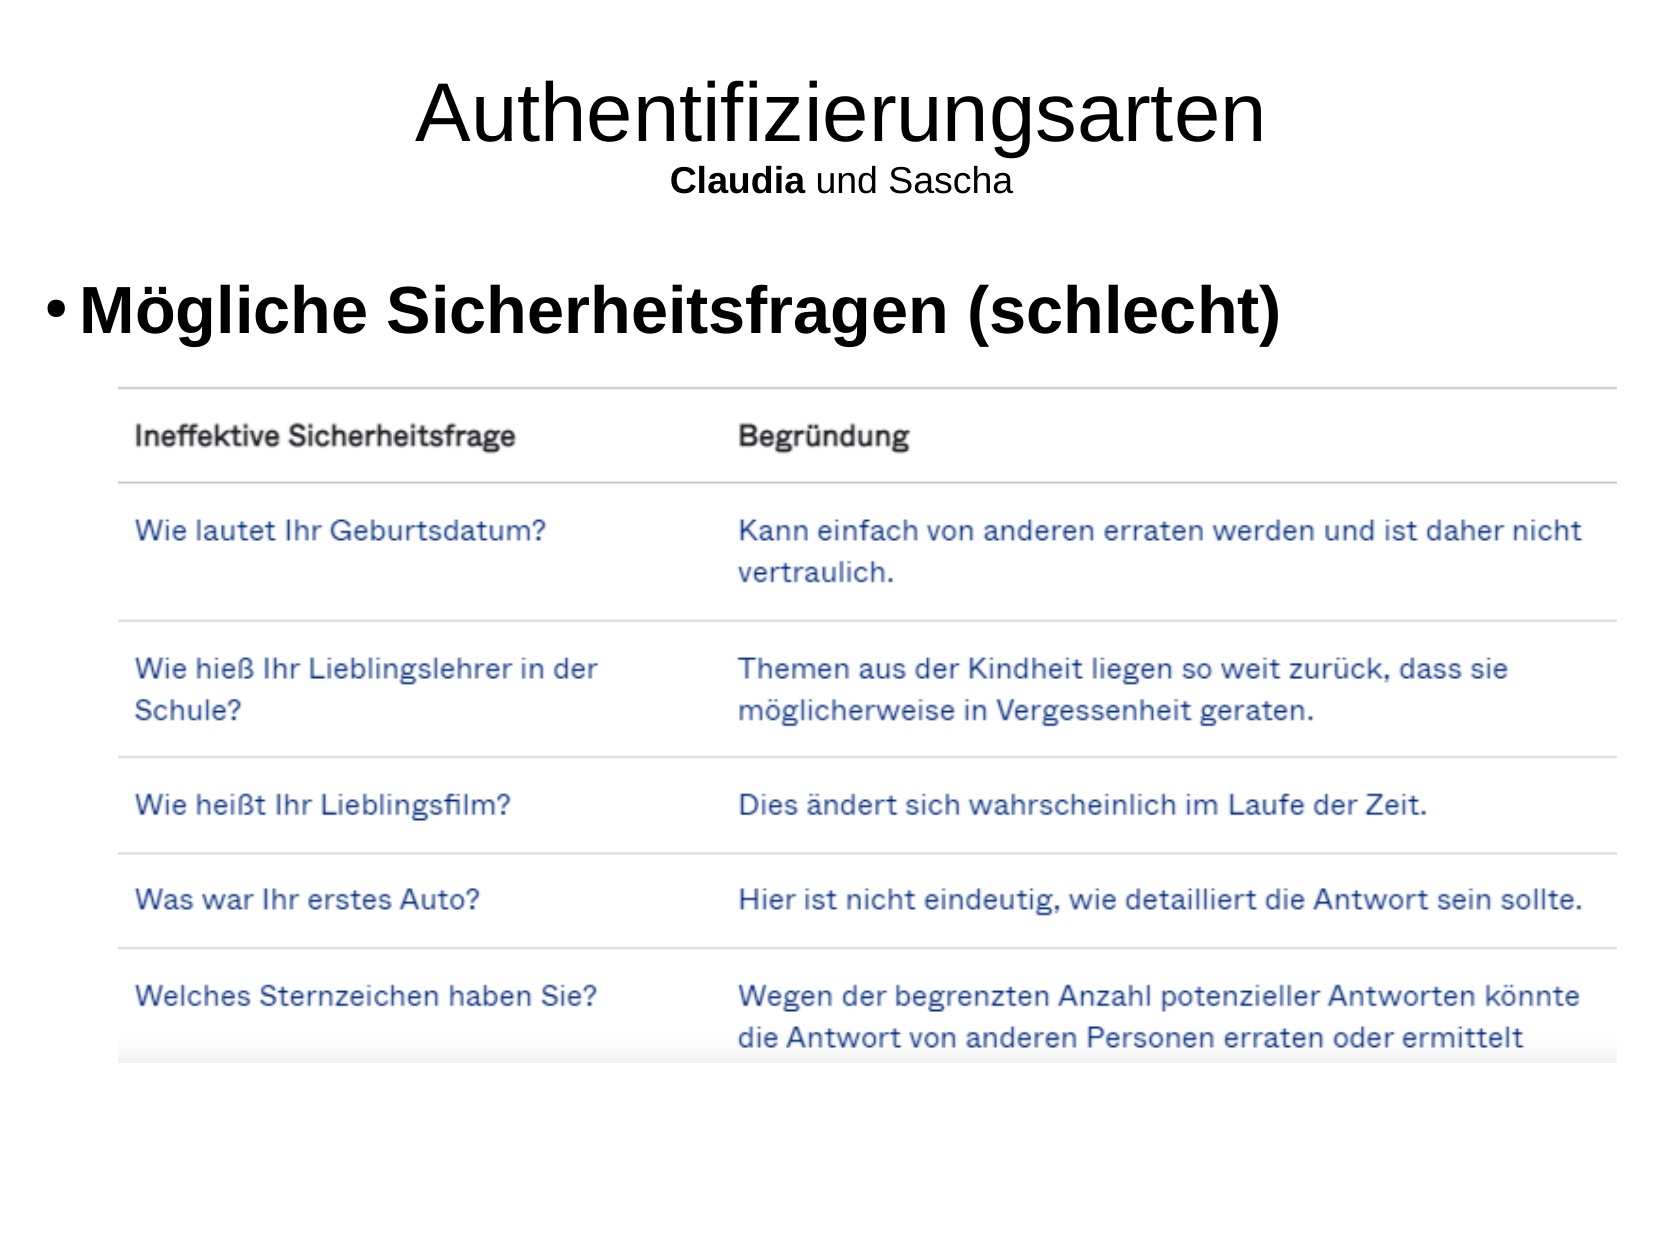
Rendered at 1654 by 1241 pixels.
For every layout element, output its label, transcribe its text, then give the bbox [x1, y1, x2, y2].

picture [118, 380, 1617, 1063]
text_box Authentifizierungsarten Claudia und Sascha [88, 59, 1595, 209]
text_box Mögliche Sicherheitsfragen (schlecht) [29, 265, 1654, 1172]
